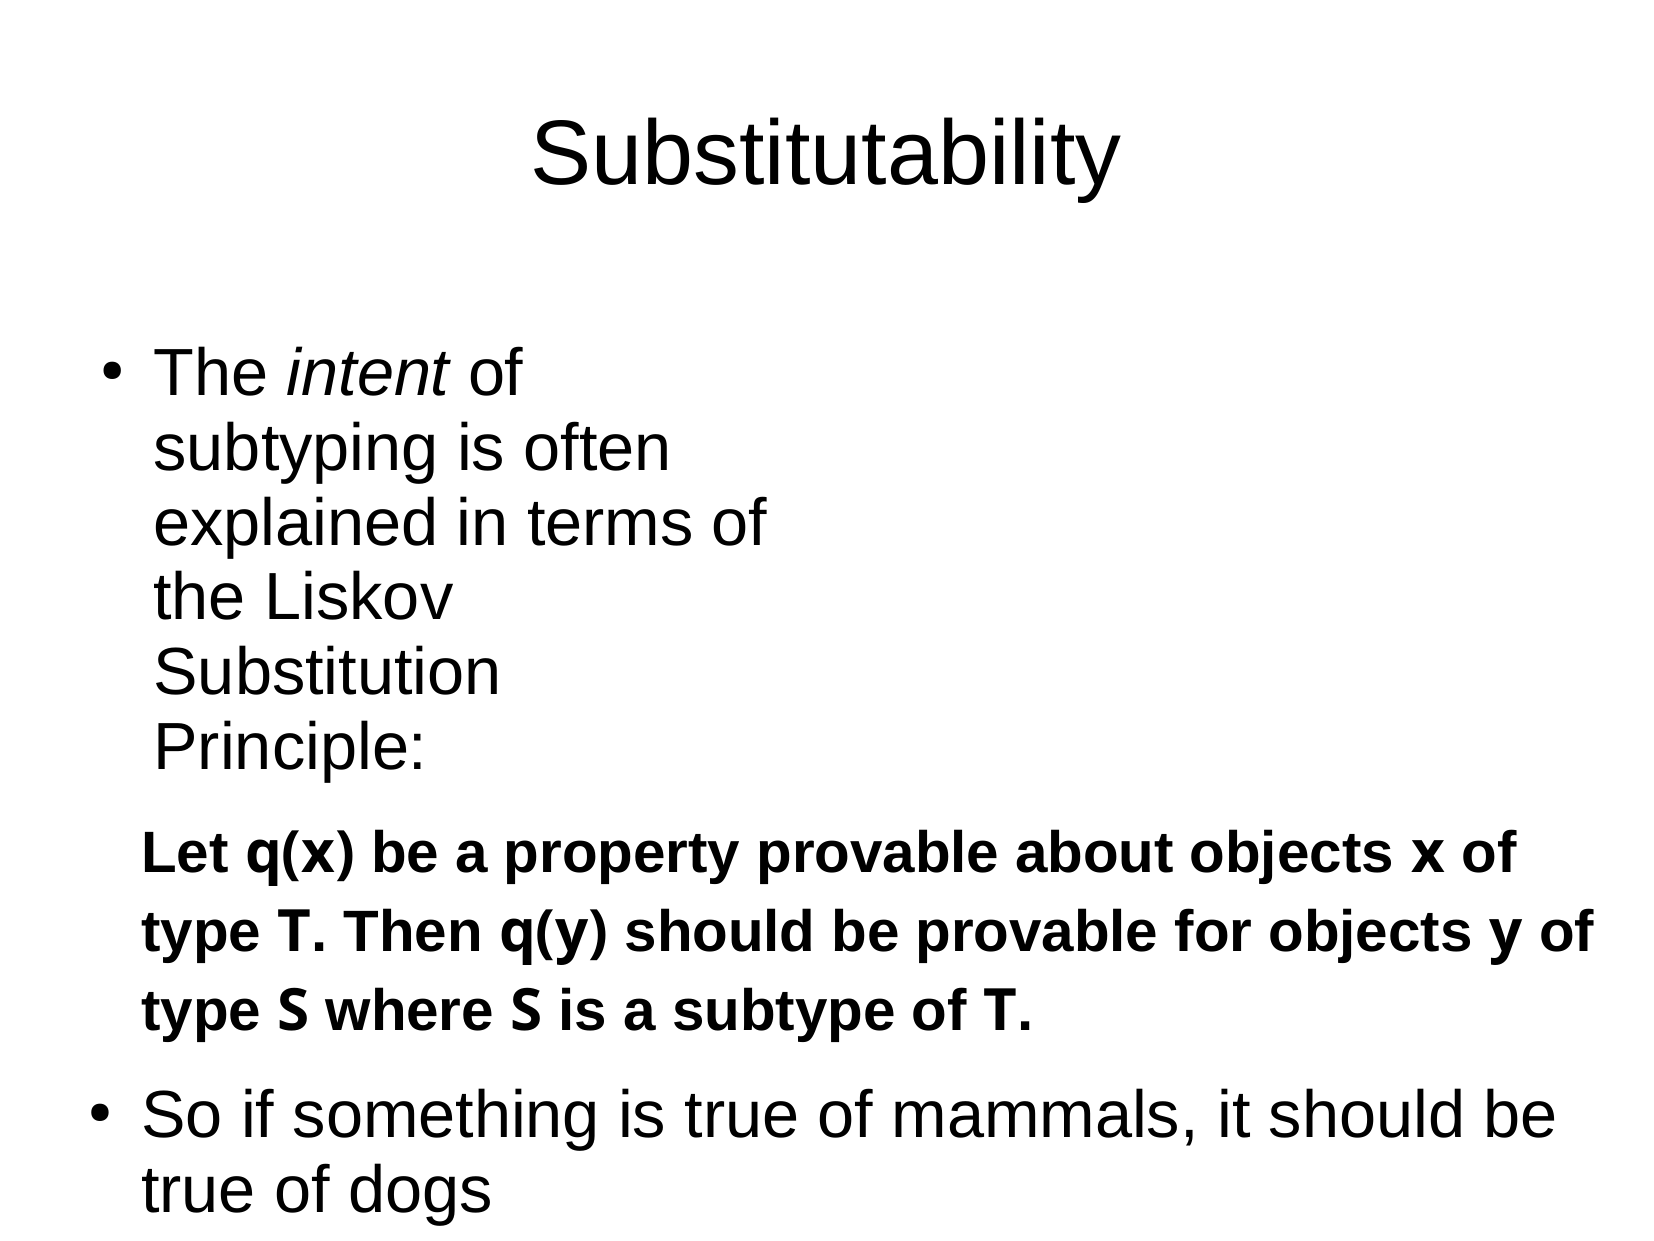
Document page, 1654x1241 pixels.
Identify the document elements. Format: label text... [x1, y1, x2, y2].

list The intent of subtyping is often explained in terms of the Liskov Substitution Principle: [82, 335, 781, 810]
list Let q(x) be a property provable about objects x of type T. Then q(y) should be provable for objects y of type S where S is a subtype of T. So if something is true of mammals, it should be true of dogs [70, 810, 1623, 1203]
title Substitutability [82, 49, 1571, 257]
